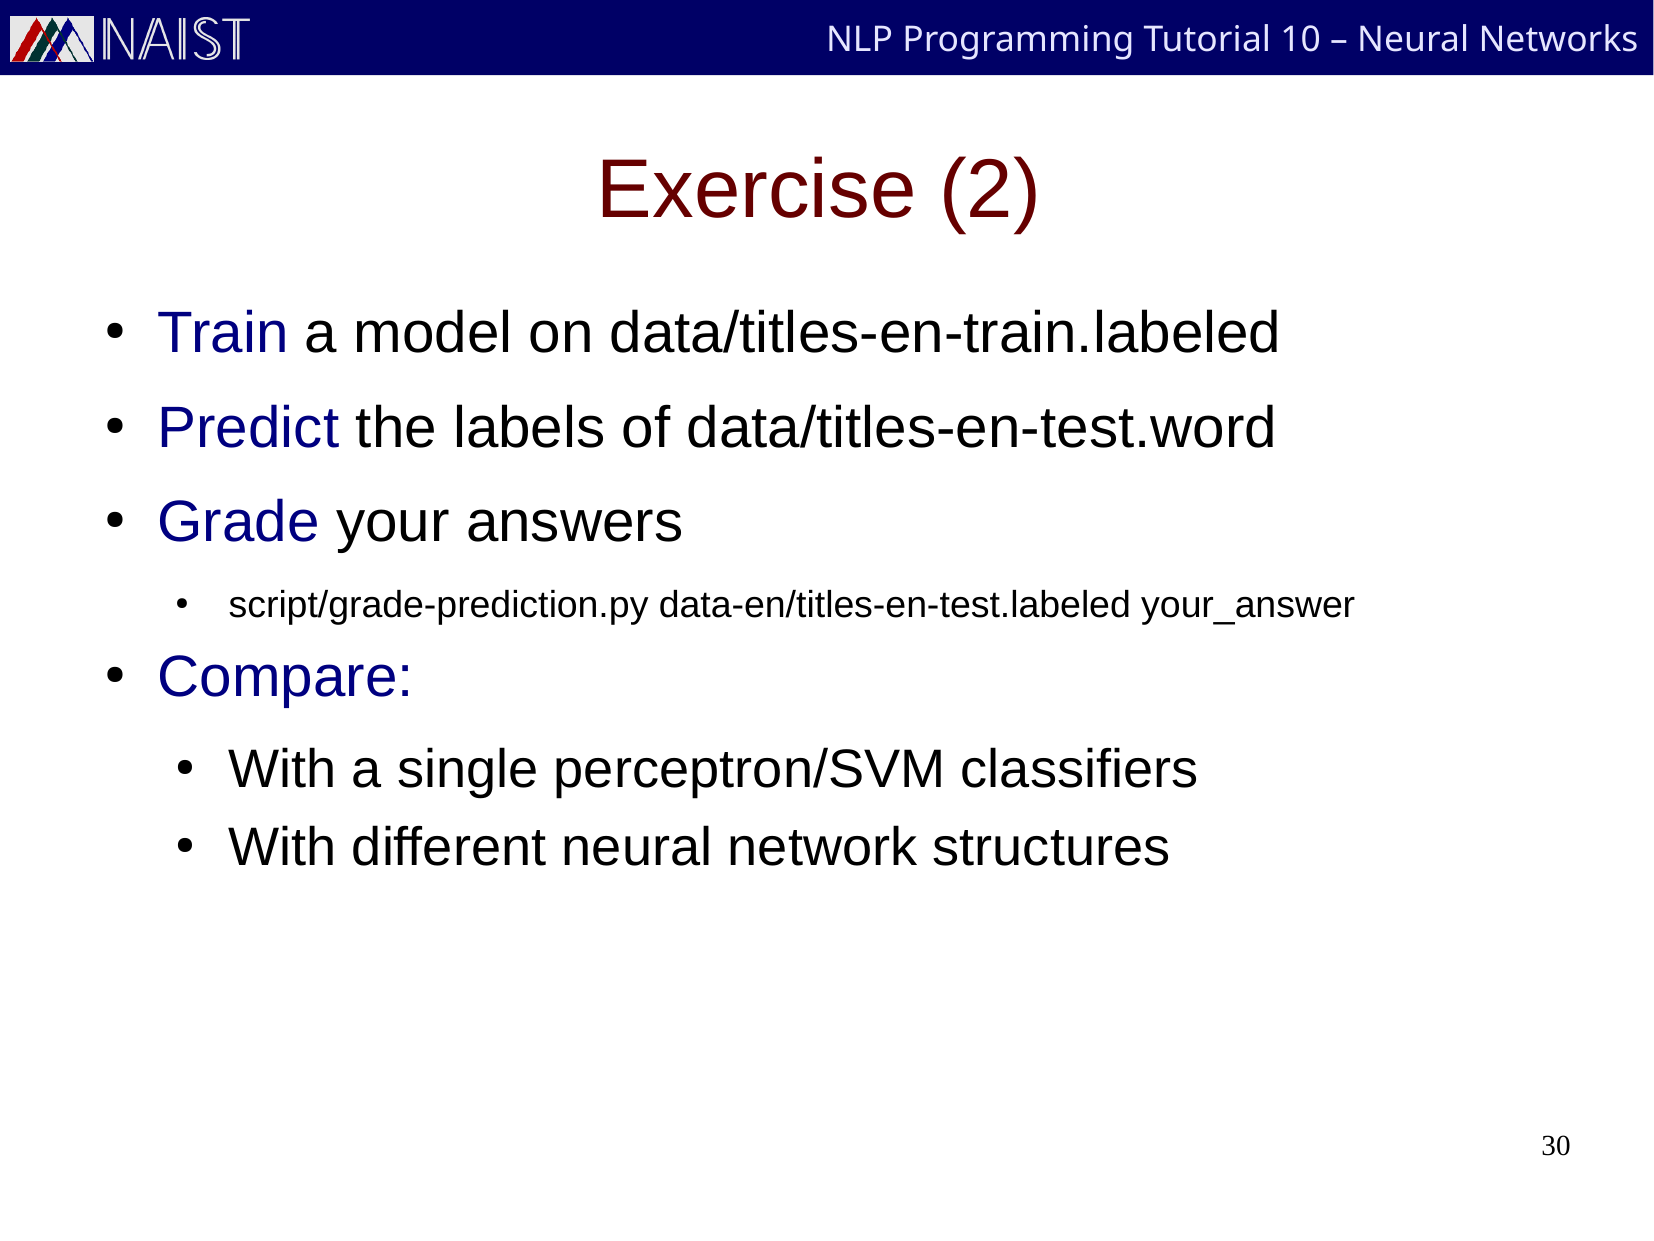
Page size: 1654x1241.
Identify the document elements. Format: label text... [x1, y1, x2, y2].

list Train a model on data/titles-en-train.labeled Predict the labels of data/titles-en-test.word Grade your answers script/grade-prediction.py data-en/titles-en-test.labeled your_answer Compare: With a single perceptron/SVM classifiers With different neural network structures [86, 300, 1576, 1119]
picture [10, 16, 94, 62]
picture [102, 17, 251, 60]
title Exercise (2) [75, 92, 1564, 285]
